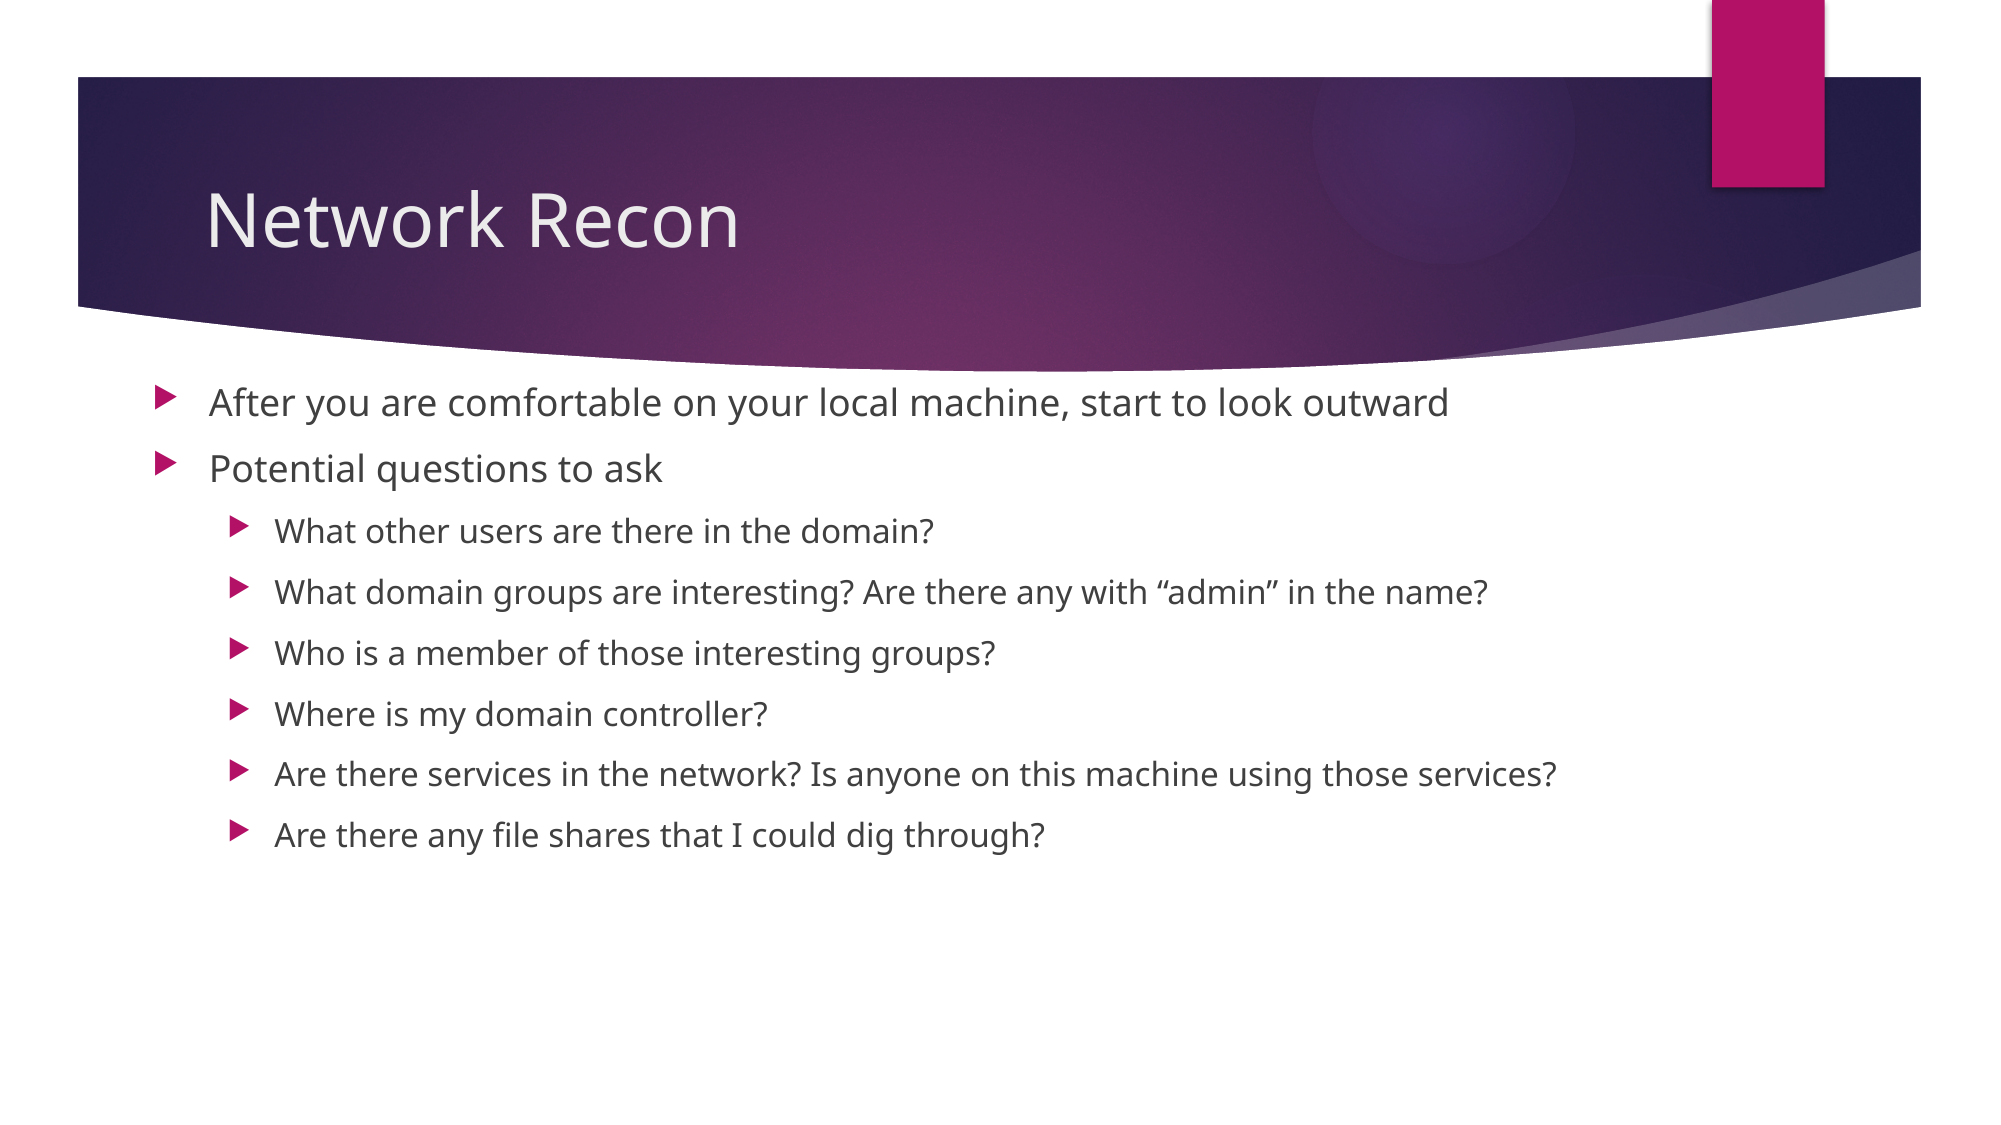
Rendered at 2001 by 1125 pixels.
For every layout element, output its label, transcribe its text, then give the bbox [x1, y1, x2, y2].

title Now what? [1467, 300, 1788, 358]
list After you are comfortable on your local machine, start to look outward Potential questions to ask What other users are there in the domain? What domain groups are interesting? Are there any with “admin” in the name? Who is a member of those interesting groups? Where is my domain controller? Are there services in the network? Is anyone on this machine using those services? Are there any file shares that I could dig through? [137, 371, 1882, 1014]
title Network Recon [189, 159, 1627, 276]
picture [79, 78, 1920, 371]
